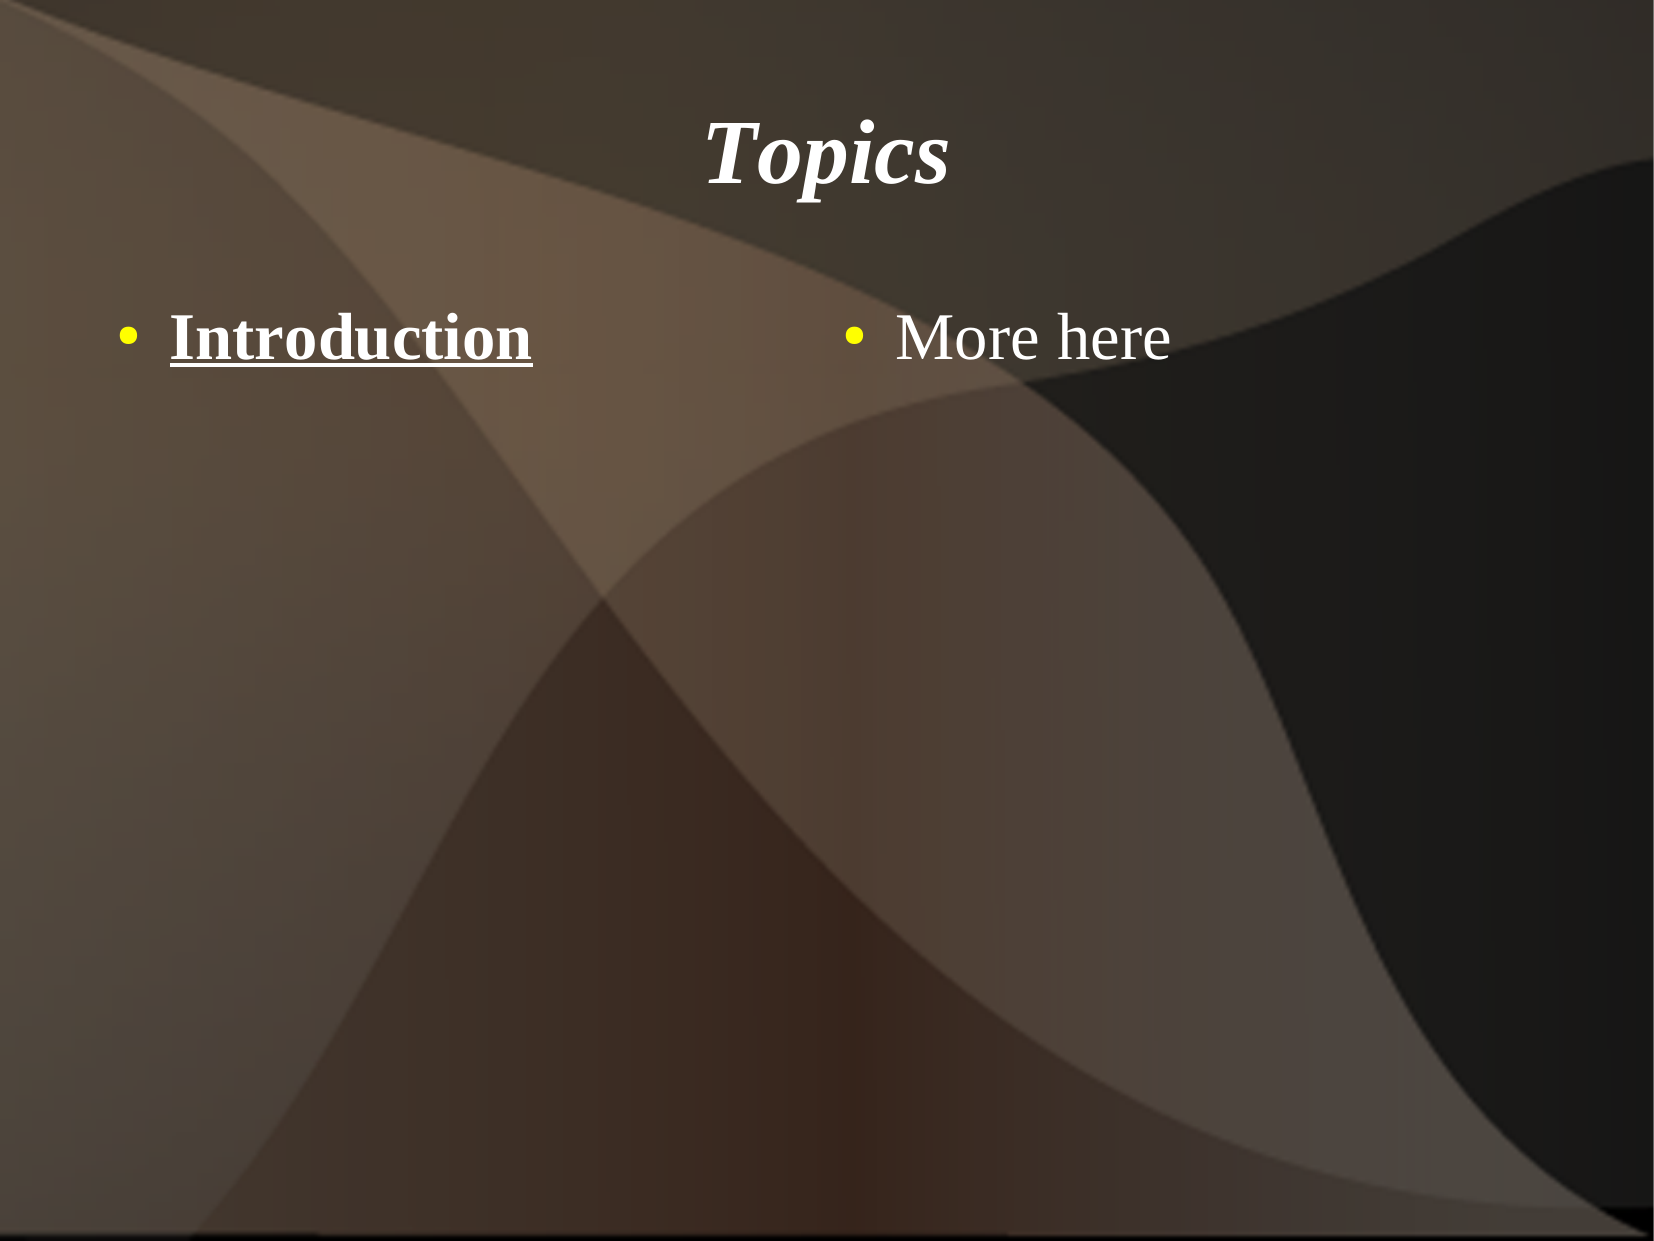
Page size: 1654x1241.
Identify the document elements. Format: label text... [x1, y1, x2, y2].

picture [0, 0, 1654, 1241]
title Topics [82, 49, 1571, 257]
list Introduction [98, 300, 825, 1119]
list More here [825, 300, 1552, 1119]
